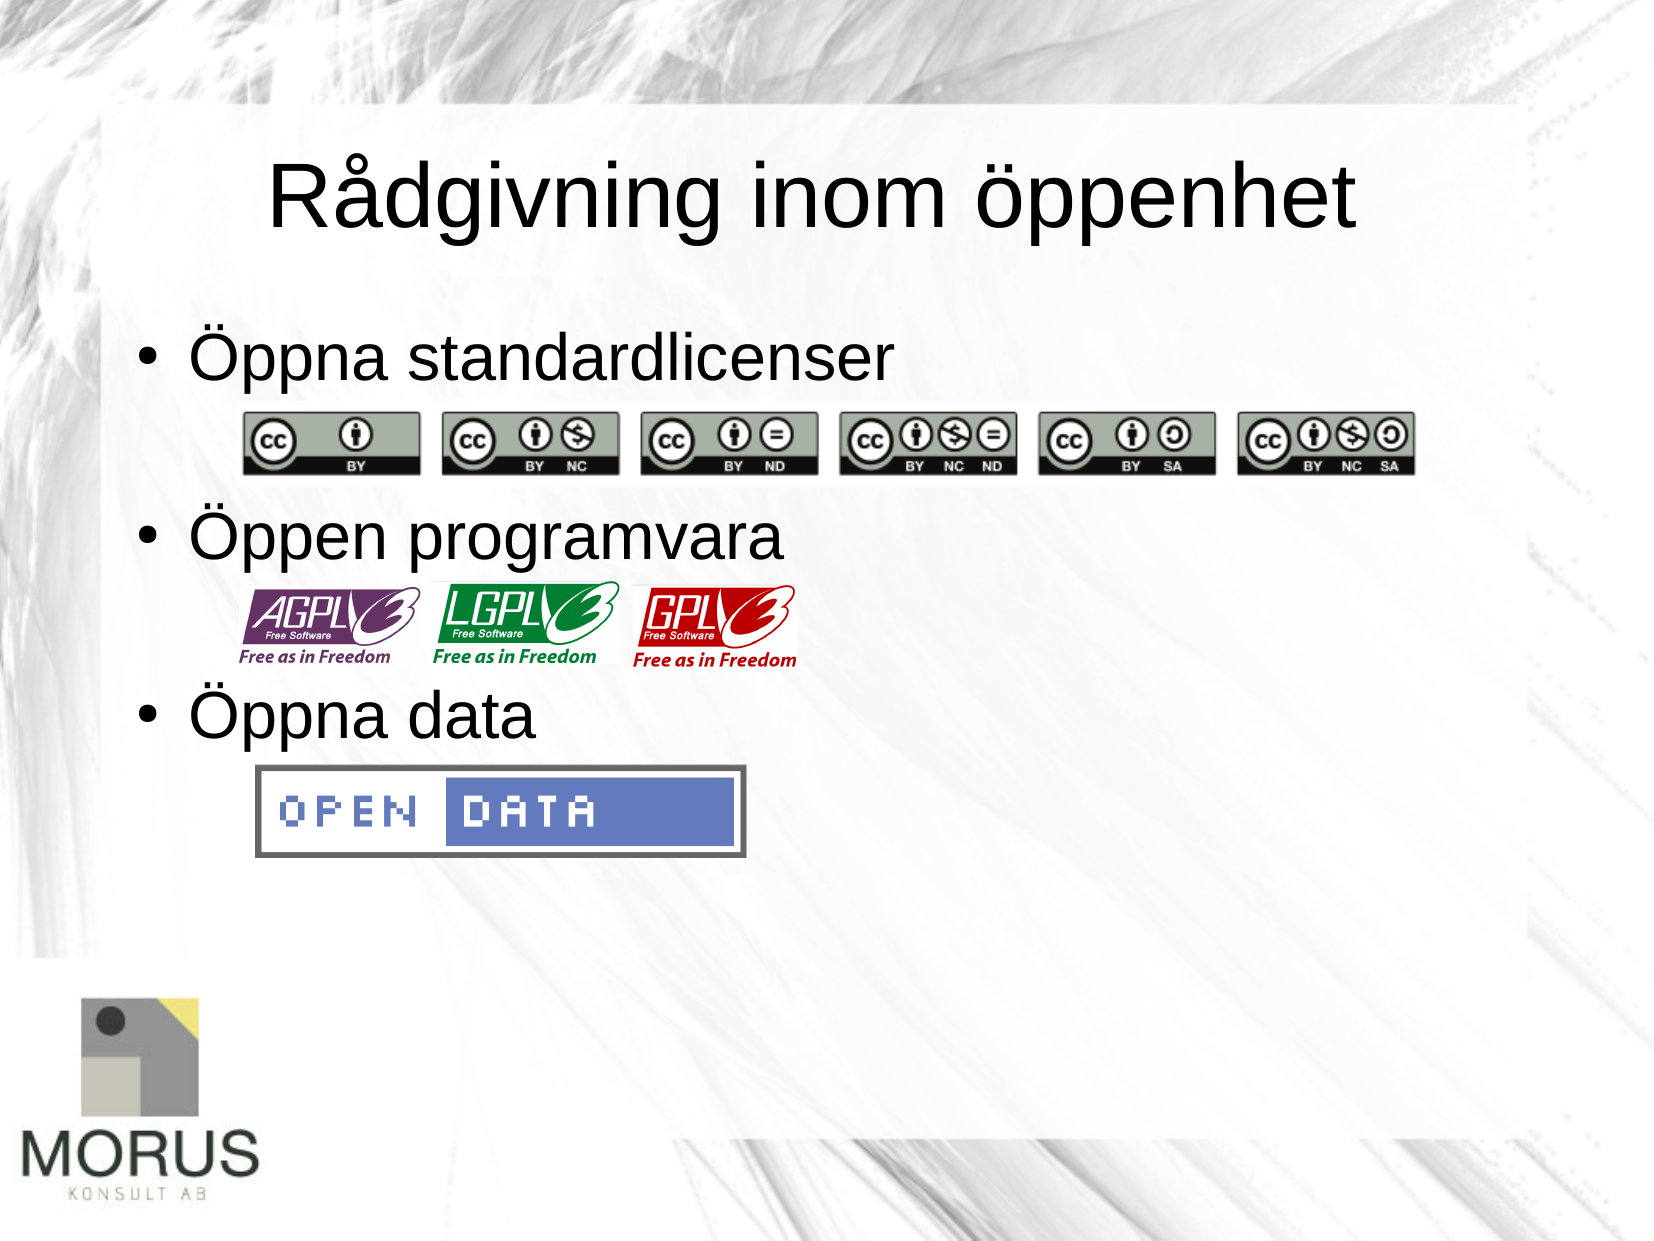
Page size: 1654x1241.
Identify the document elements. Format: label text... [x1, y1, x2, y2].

picture [0, 0, 1654, 1241]
list Öppna standardlicenser Öppen programvara Öppna data [118, 319, 1571, 1040]
title Rådgivning inom öppenhet [118, 112, 1506, 281]
